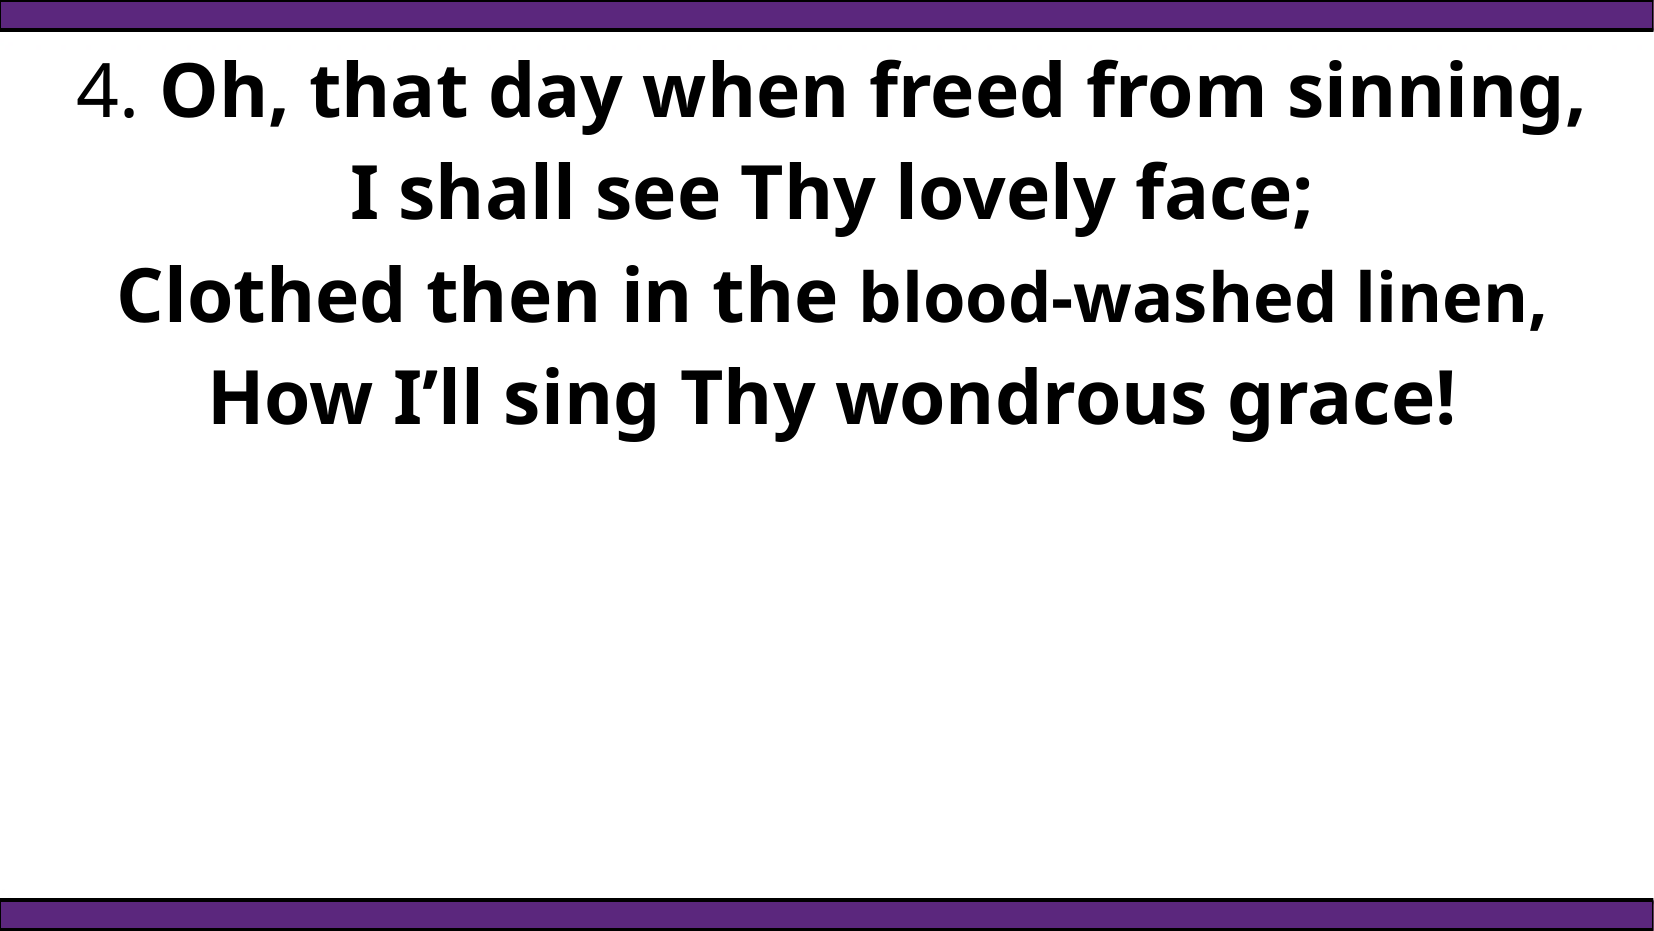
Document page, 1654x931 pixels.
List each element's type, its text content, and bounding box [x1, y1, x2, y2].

text_box [0, 900, 1654, 931]
text_box 4. Oh, that day when freed from sinning, I shall see Thy lovely face; Clothed then in the blood-washed linen, How I’ll sing Thy wondrous grace! [60, 30, 1606, 445]
picture [0, 31, 1654, 900]
text_box [0, 0, 1654, 31]
